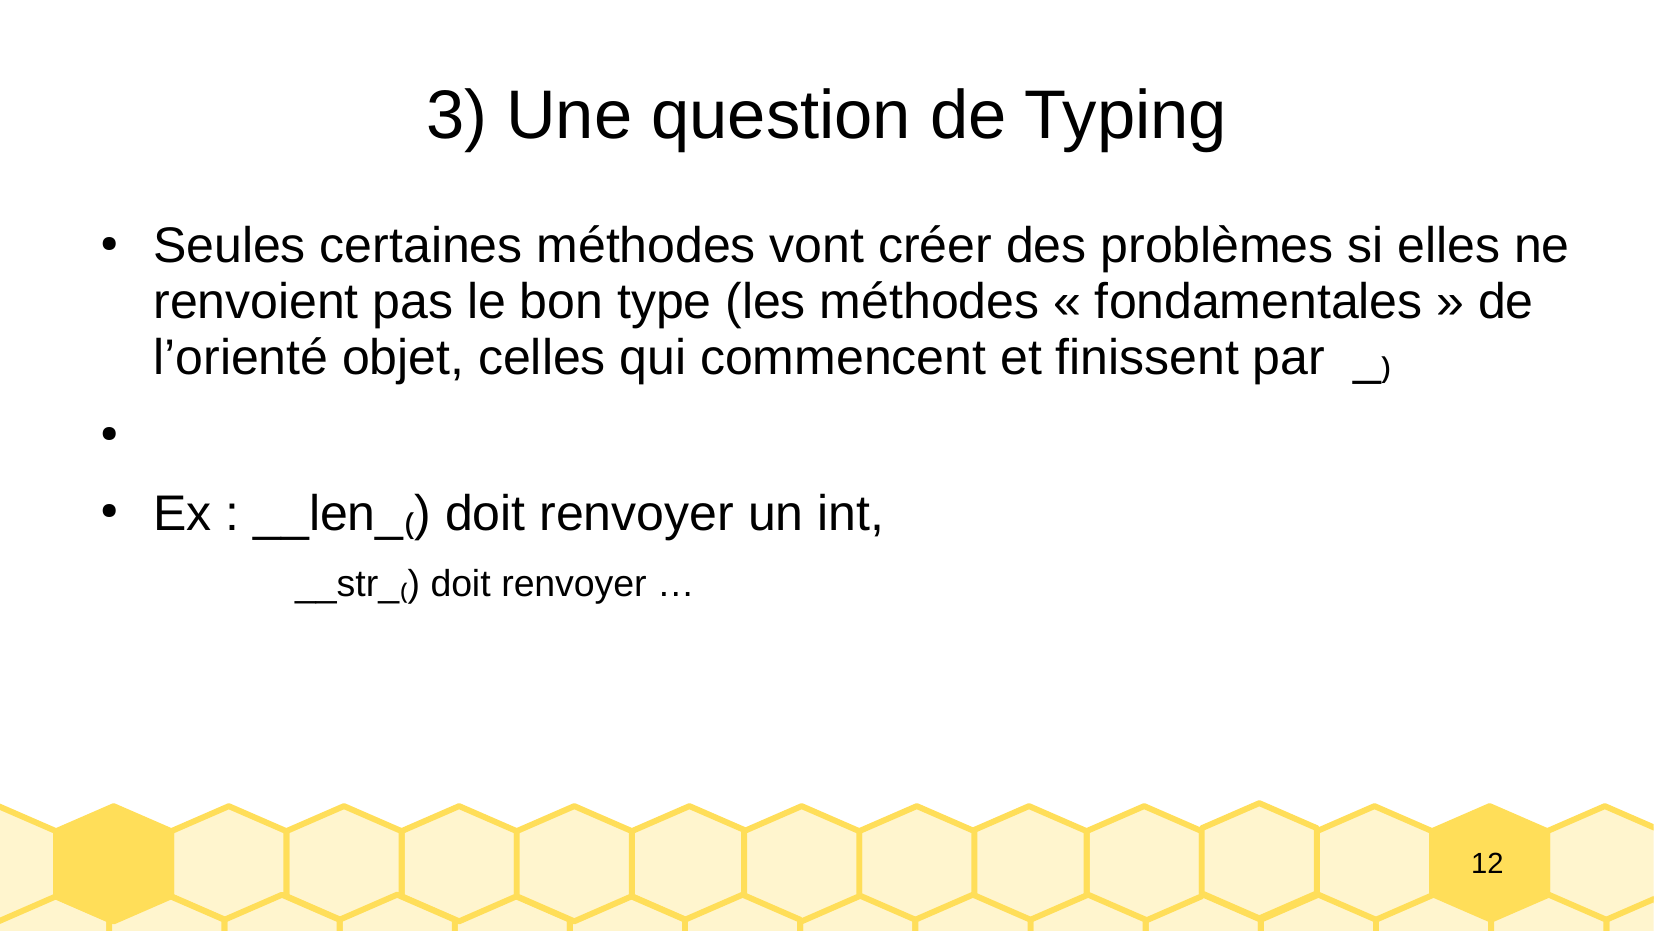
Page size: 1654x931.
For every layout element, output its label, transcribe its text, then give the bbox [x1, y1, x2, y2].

title 3) Une question de Typing [82, 37, 1571, 193]
list Seules certaines méthodes vont créer des problèmes si elles ne renvoient pas le bon type (les méthodes « fondamentales » de l’orienté objet, celles qui commencent et finissent par _₎ Ex : __len_₍) doit renvoyer un int, __str_₍) doit renvoyer … [82, 217, 1571, 758]
